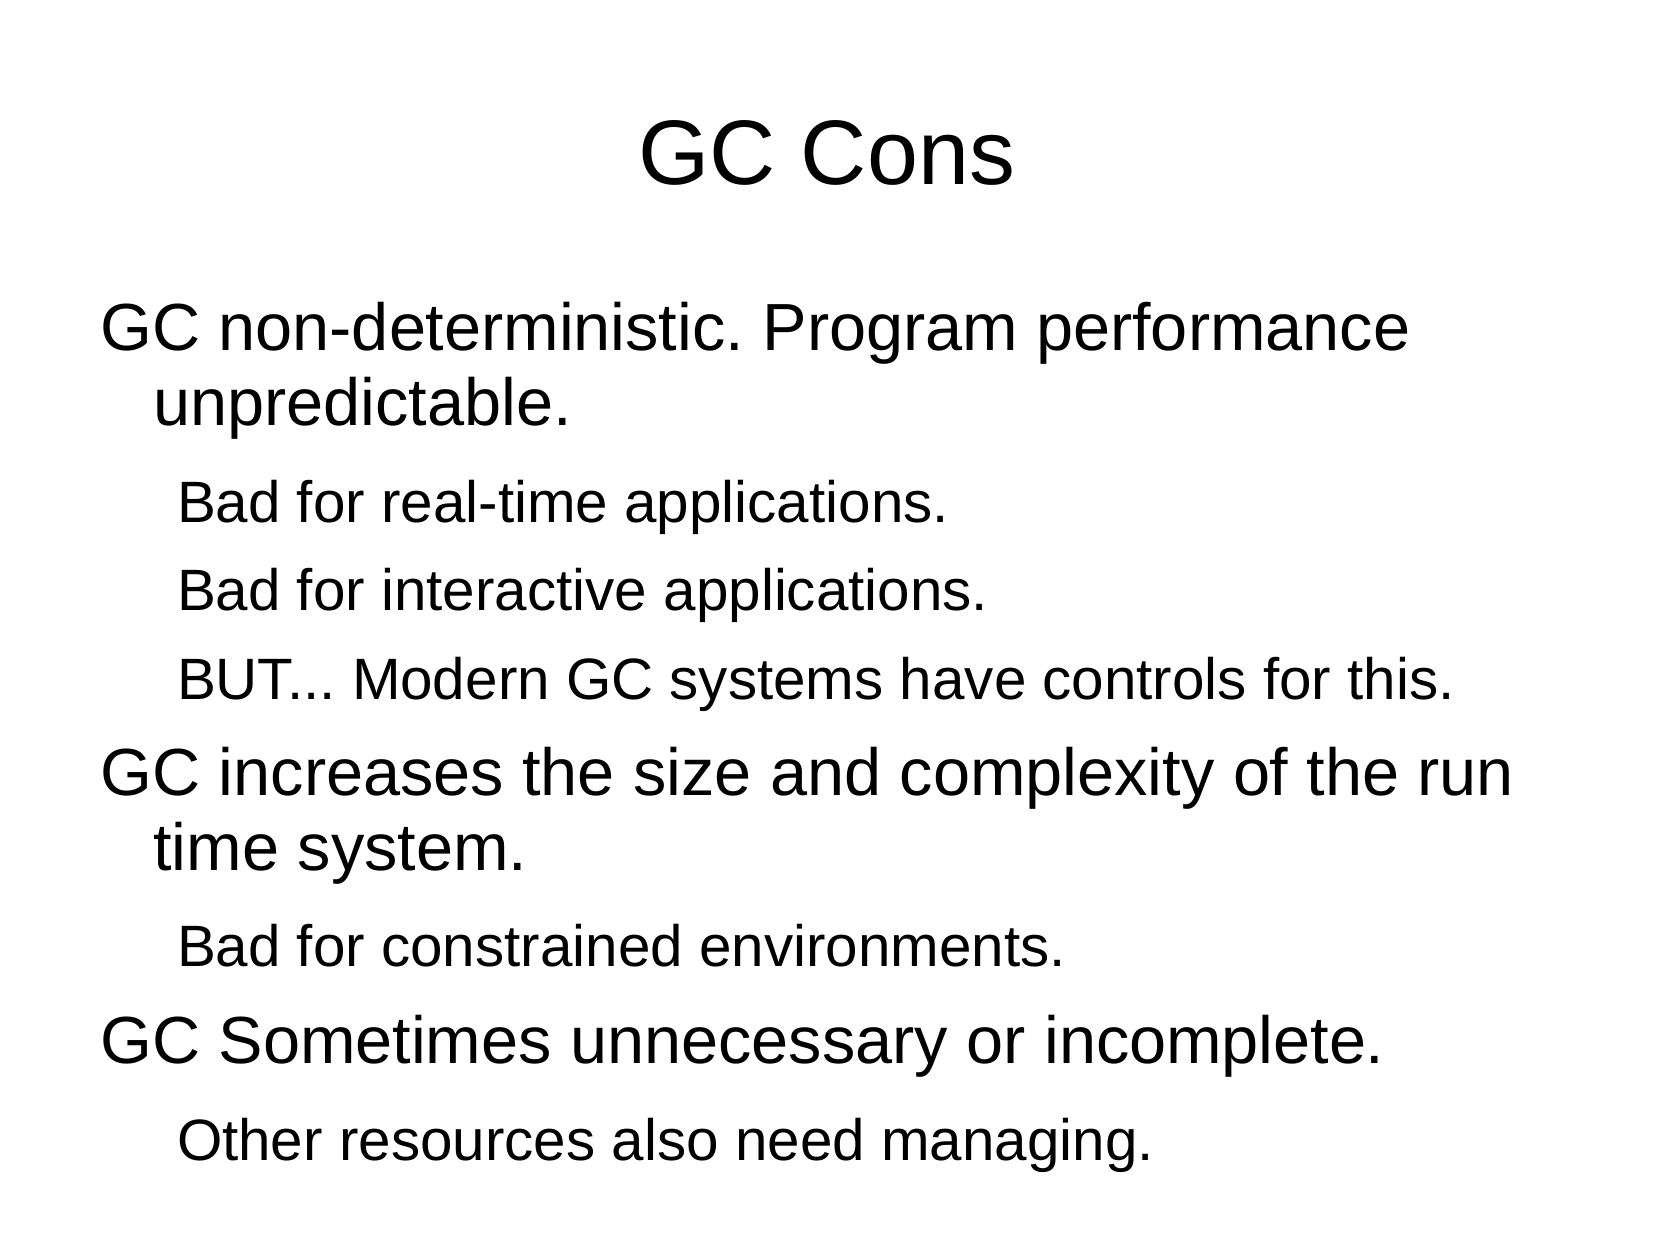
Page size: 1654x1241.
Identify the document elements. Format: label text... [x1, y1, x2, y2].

list GC non-deterministic. Program performance unpredictable. Bad for real-time applications. Bad for interactive applications. BUT... Modern GC systems have controls for this. GC increases the size and complexity of the run time system. Bad for constrained environments. GC Sometimes unnecessary or incomplete. Other resources also need managing. [82, 290, 1571, 1172]
title GC Cons [82, 56, 1571, 250]
